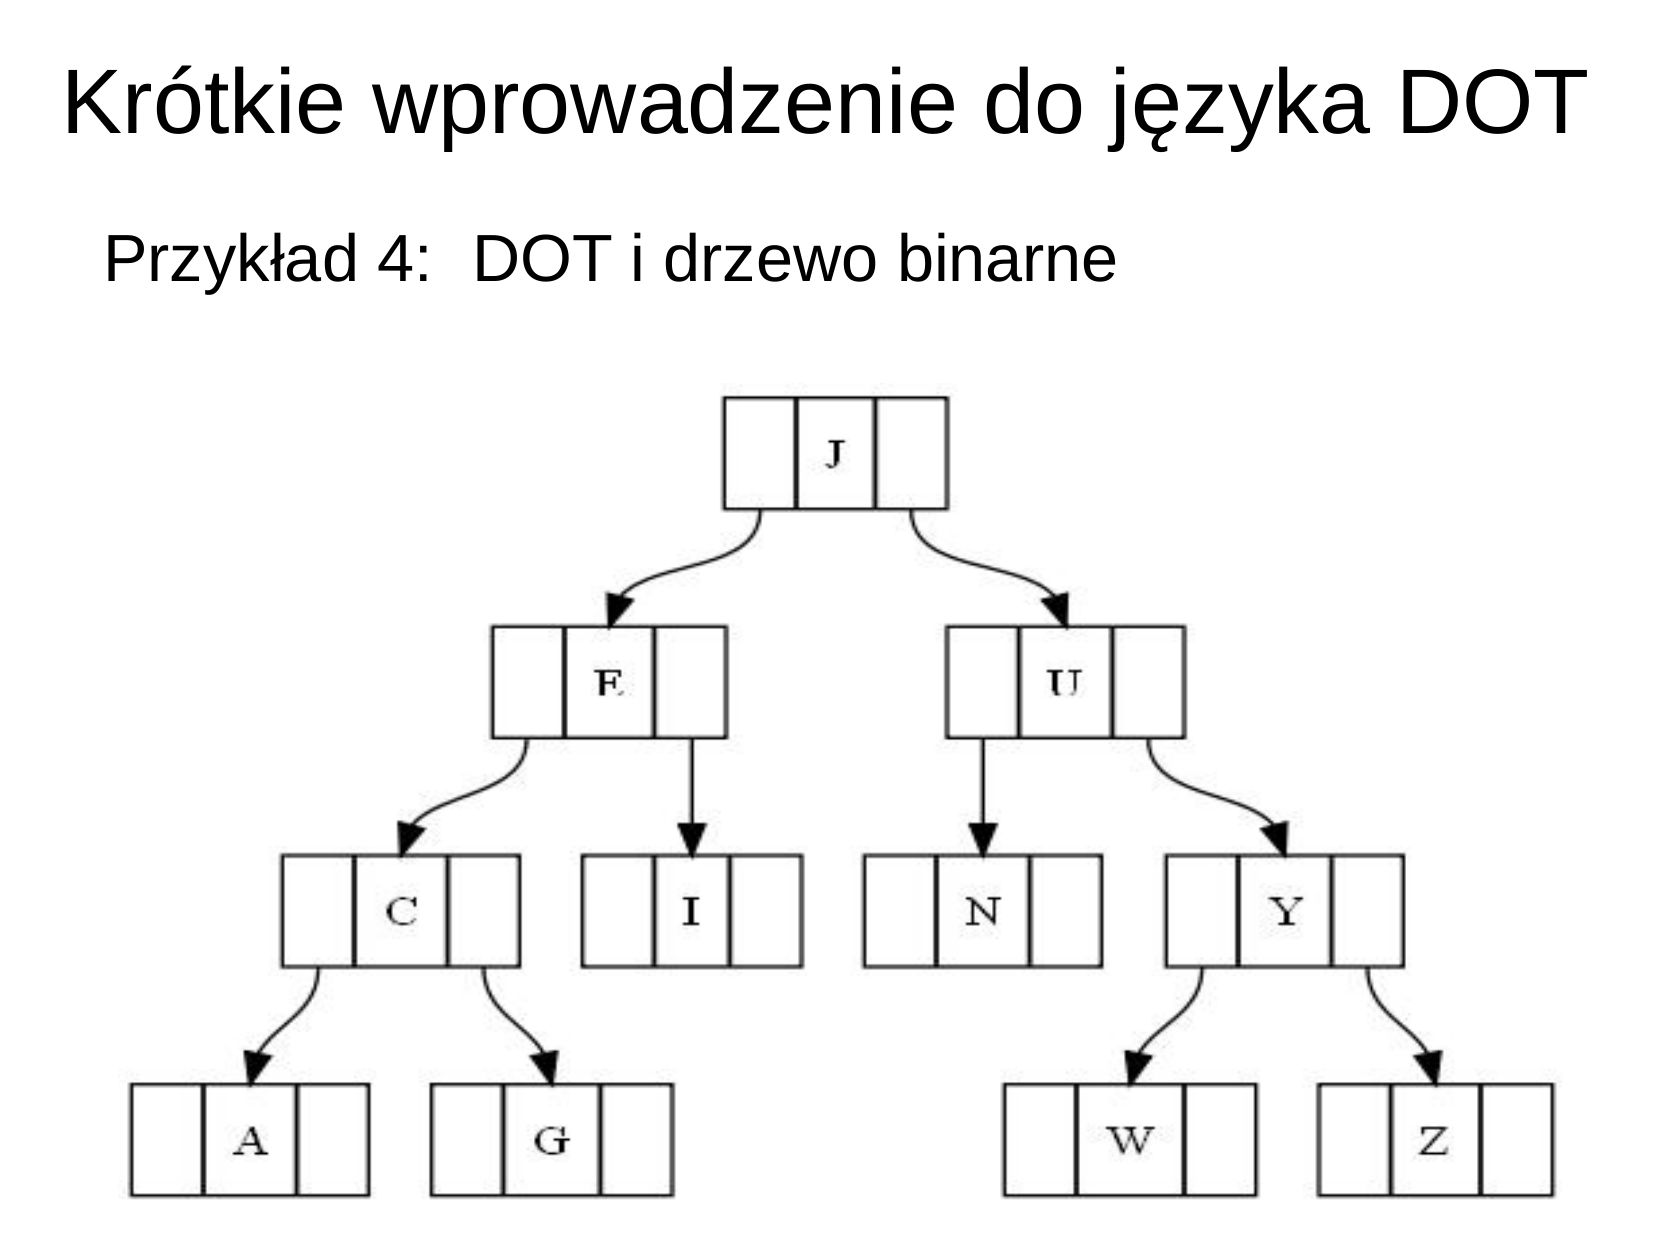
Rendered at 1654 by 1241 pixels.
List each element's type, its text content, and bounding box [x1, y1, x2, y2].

text_box Przykład 4: DOT i drzewo binarne [29, 220, 1625, 296]
title Krótkie wprowadzenie do języka DOT [29, 50, 1625, 220]
picture [118, 383, 1565, 1211]
